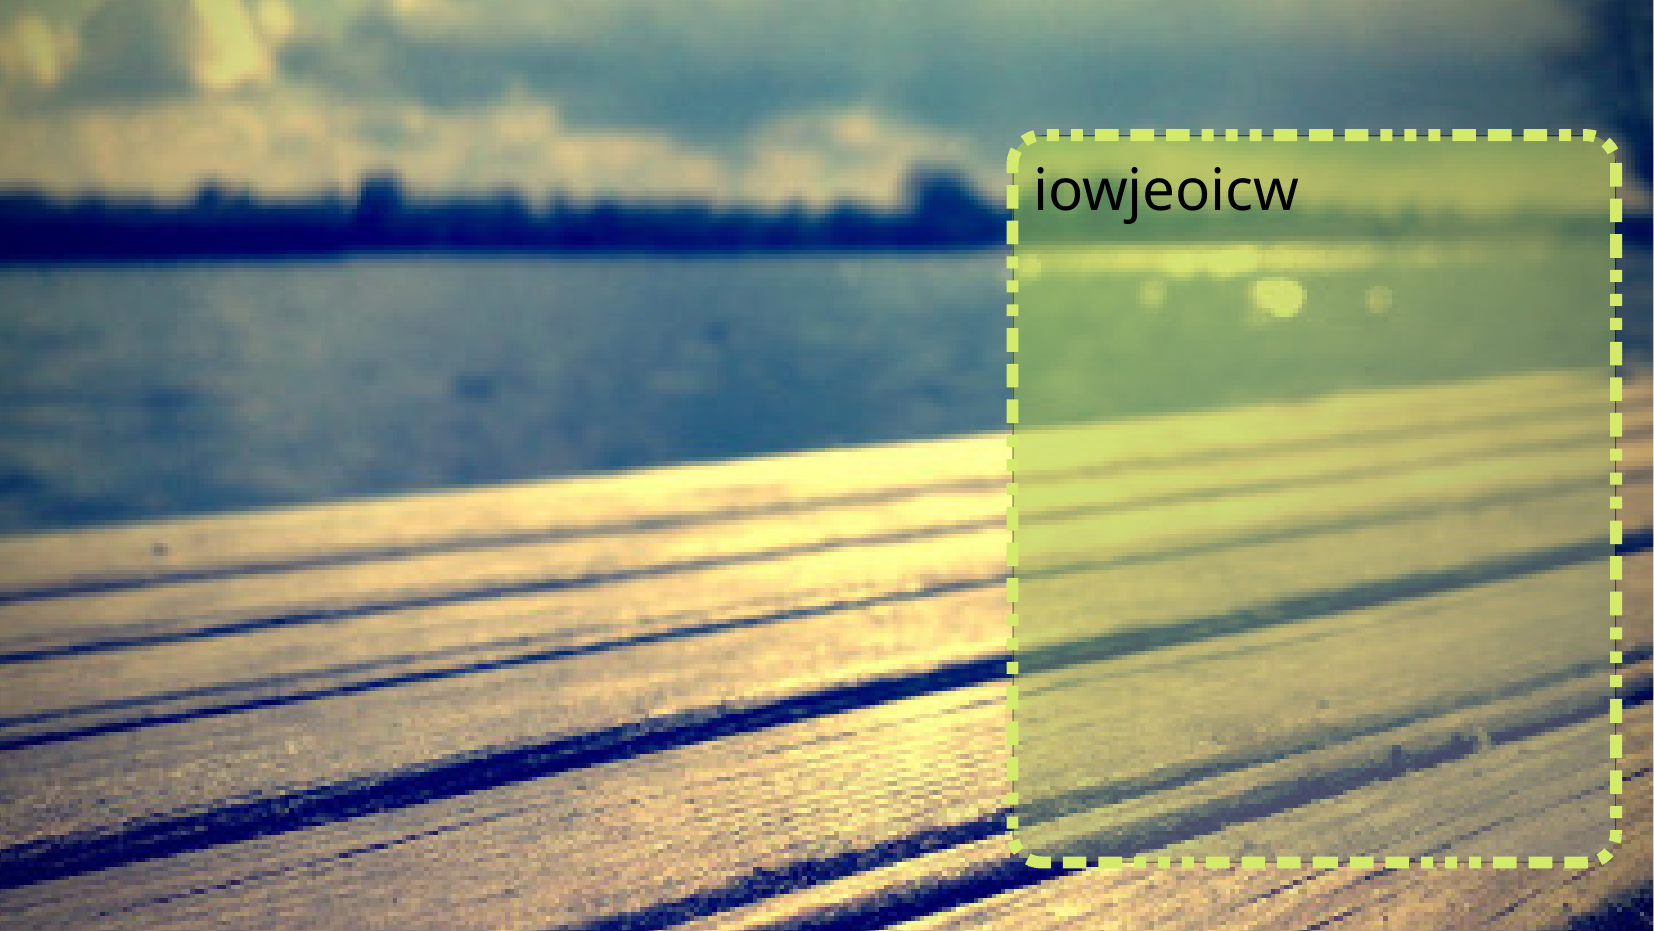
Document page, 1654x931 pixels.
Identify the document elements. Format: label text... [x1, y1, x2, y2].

text_box iowjeoicw [1012, 135, 1617, 863]
picture [0, 0, 1654, 931]
